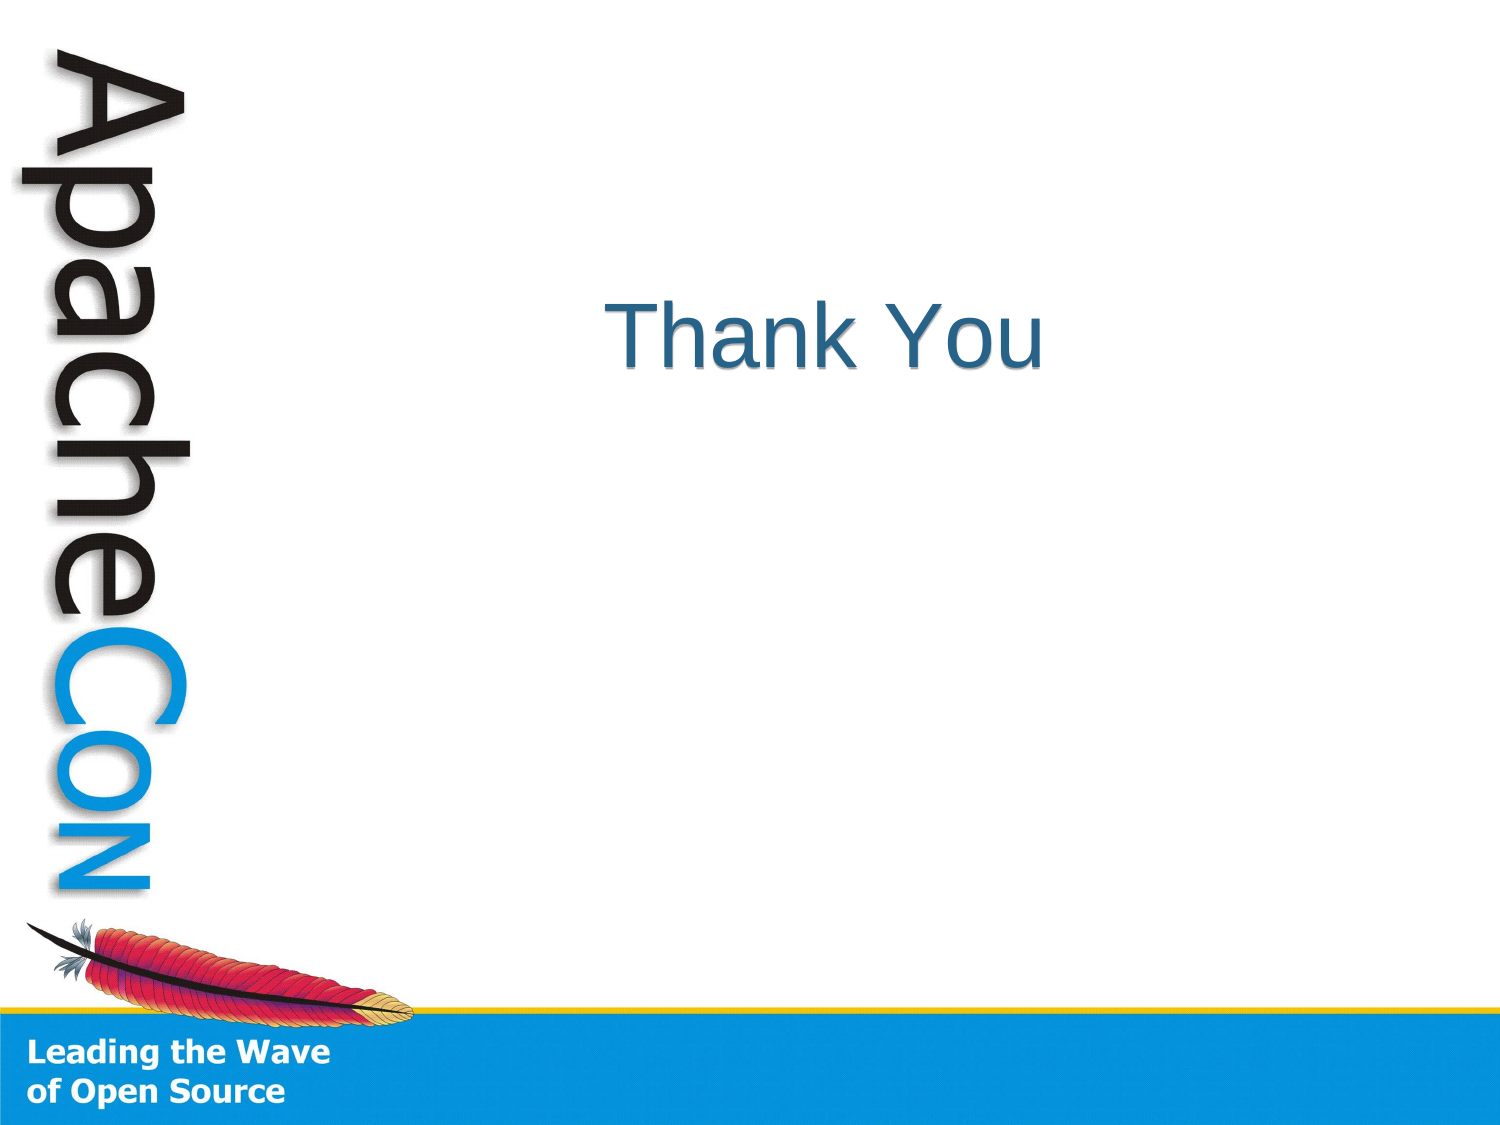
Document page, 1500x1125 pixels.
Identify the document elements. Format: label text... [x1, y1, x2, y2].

title Thank You [225, 237, 1426, 426]
